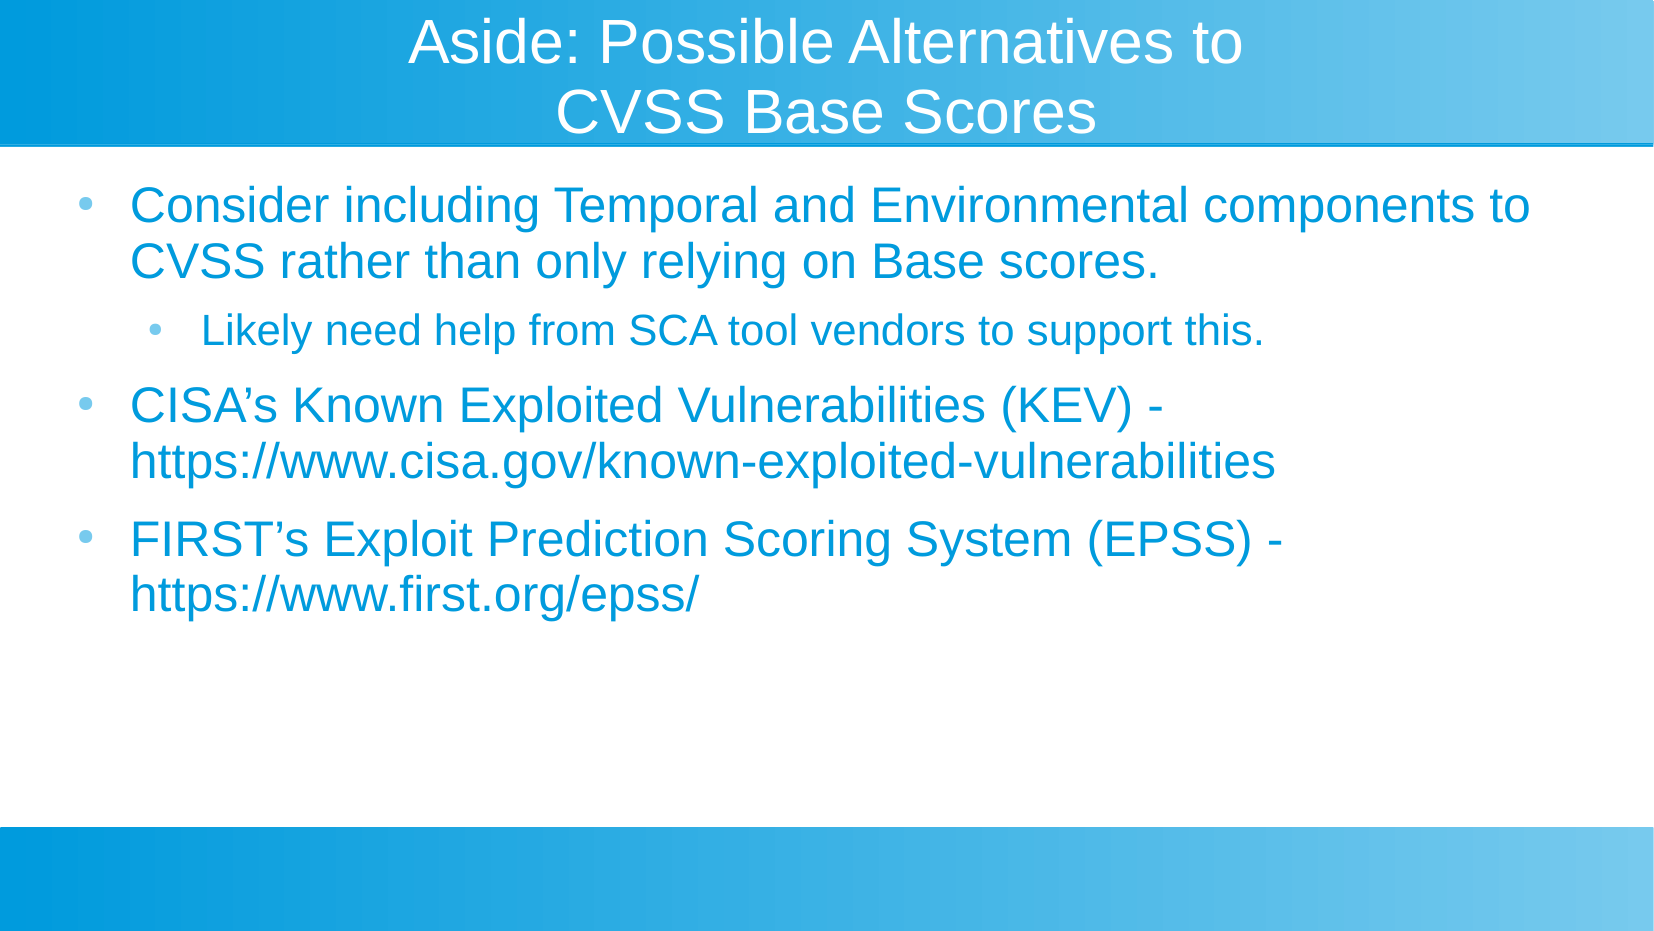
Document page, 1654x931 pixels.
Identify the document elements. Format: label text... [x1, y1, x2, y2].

list Consider including Temporal and Environmental components to CVSS rather than only relying on Base scores. Likely need help from SCA tool vendors to support this. CISA’s Known Exploited Vulnerabilities (KEV) - https://www.cisa.gov/known-exploited-vulnerabilities FIRST’s Exploit Prediction Scoring System (EPSS) - https://www.first.org/epss/ [59, 177, 1595, 623]
title Aside: Possible Alternatives to CVSS Base Scores [59, 7, 1595, 147]
